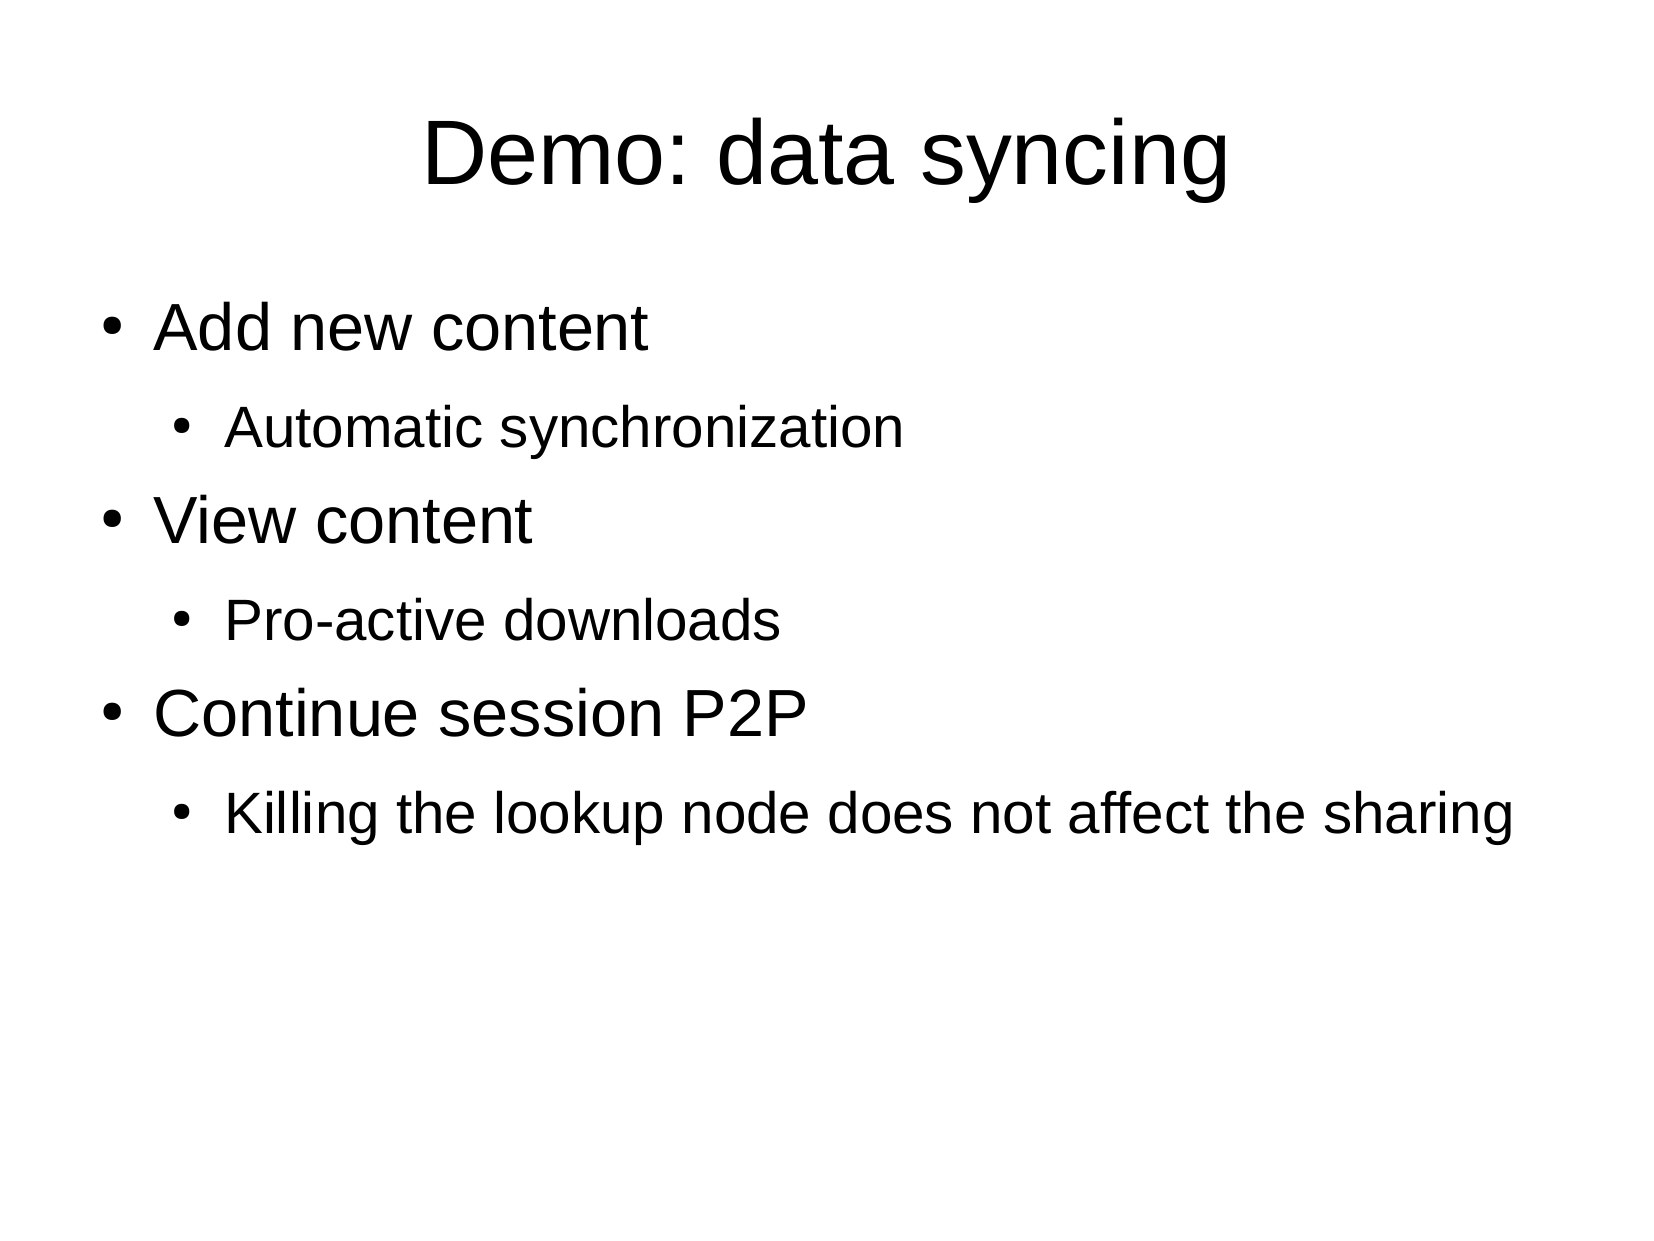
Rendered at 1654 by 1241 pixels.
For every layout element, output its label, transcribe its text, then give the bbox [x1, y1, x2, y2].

list Add new content Automatic synchronization View content Pro-active downloads Continue session P2P Killing the lookup node does not affect the sharing [82, 290, 1571, 1010]
title Demo: data syncing [82, 49, 1571, 257]
